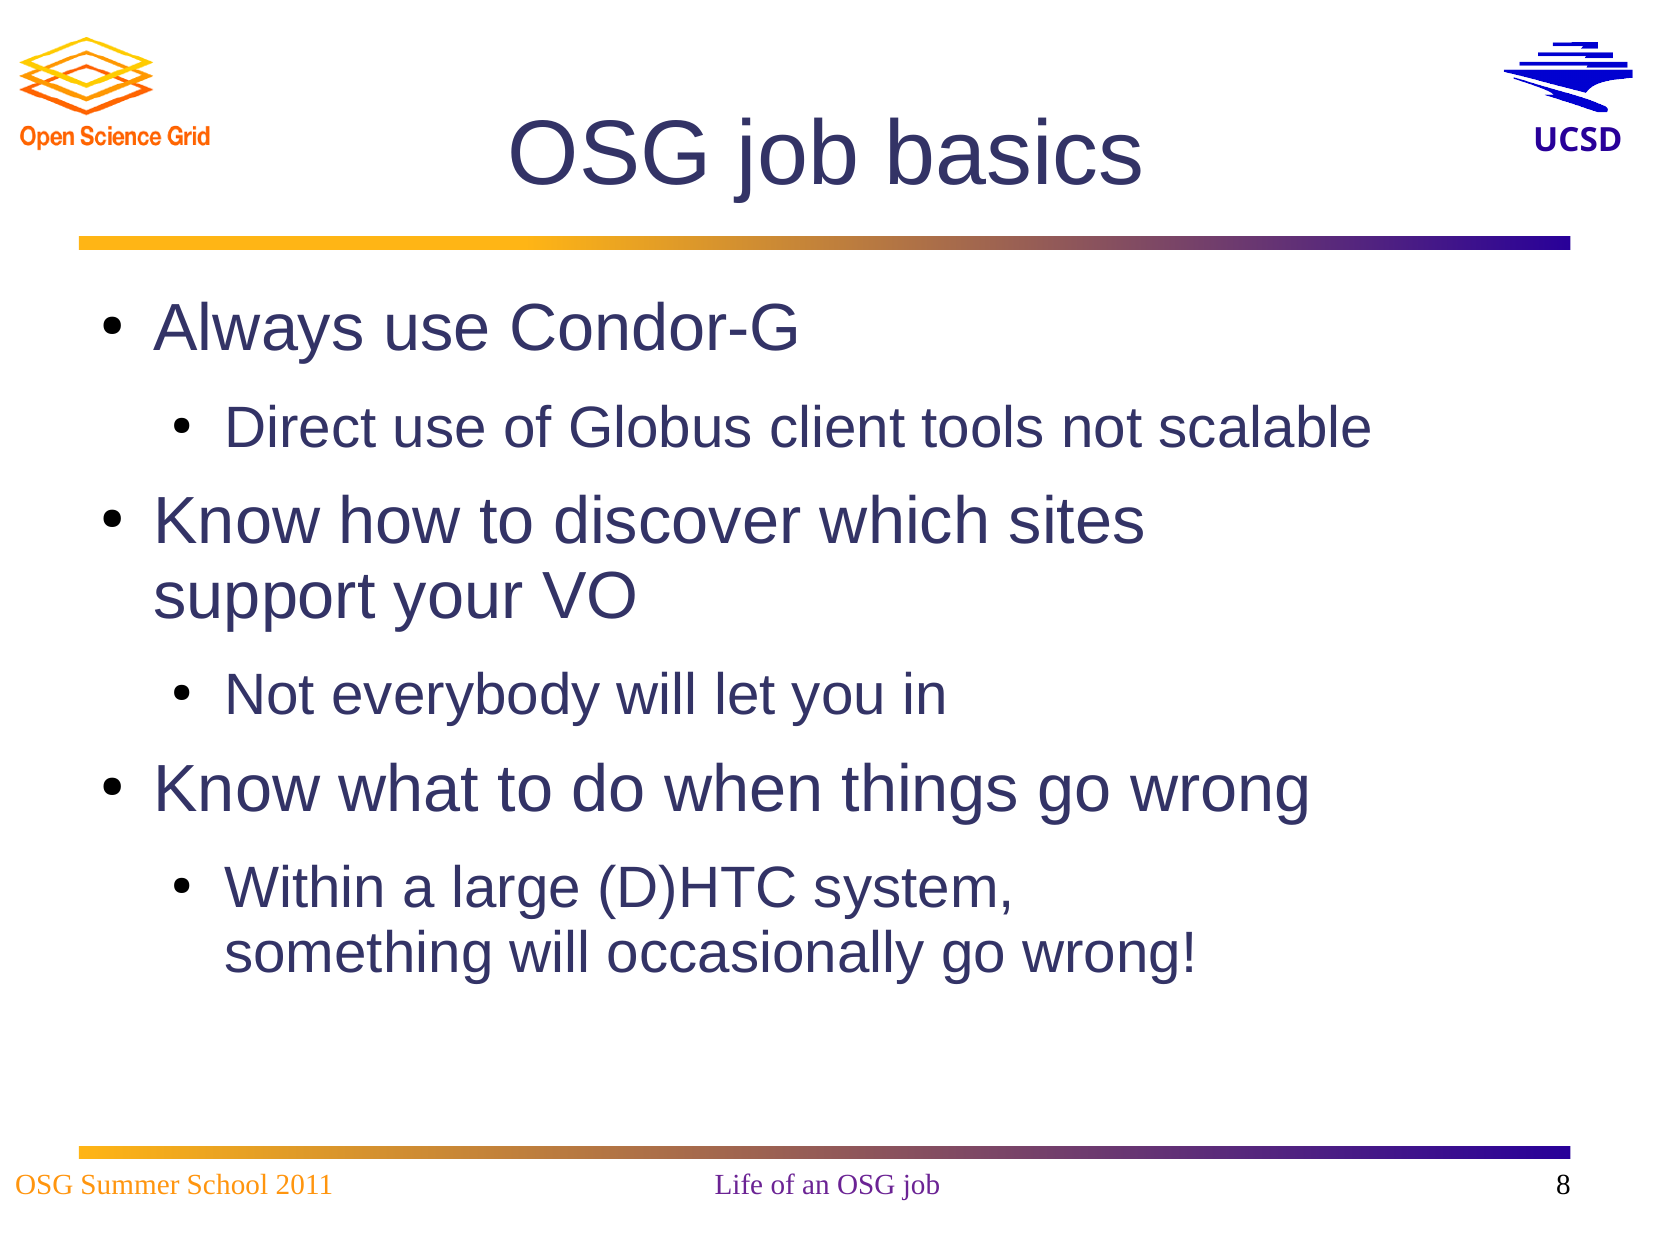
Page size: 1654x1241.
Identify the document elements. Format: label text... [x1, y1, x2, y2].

title OSG job basics [82, 49, 1571, 257]
picture [0, 14, 229, 167]
picture [1495, 42, 1637, 118]
list Always use Condor-G Direct use of Globus client tools not scalable Know how to discover which sites support your VO Not everybody will let you in Know what to do when things go wrong Within a large (D)HTC system, something will occasionally go wrong! [82, 290, 1571, 1109]
